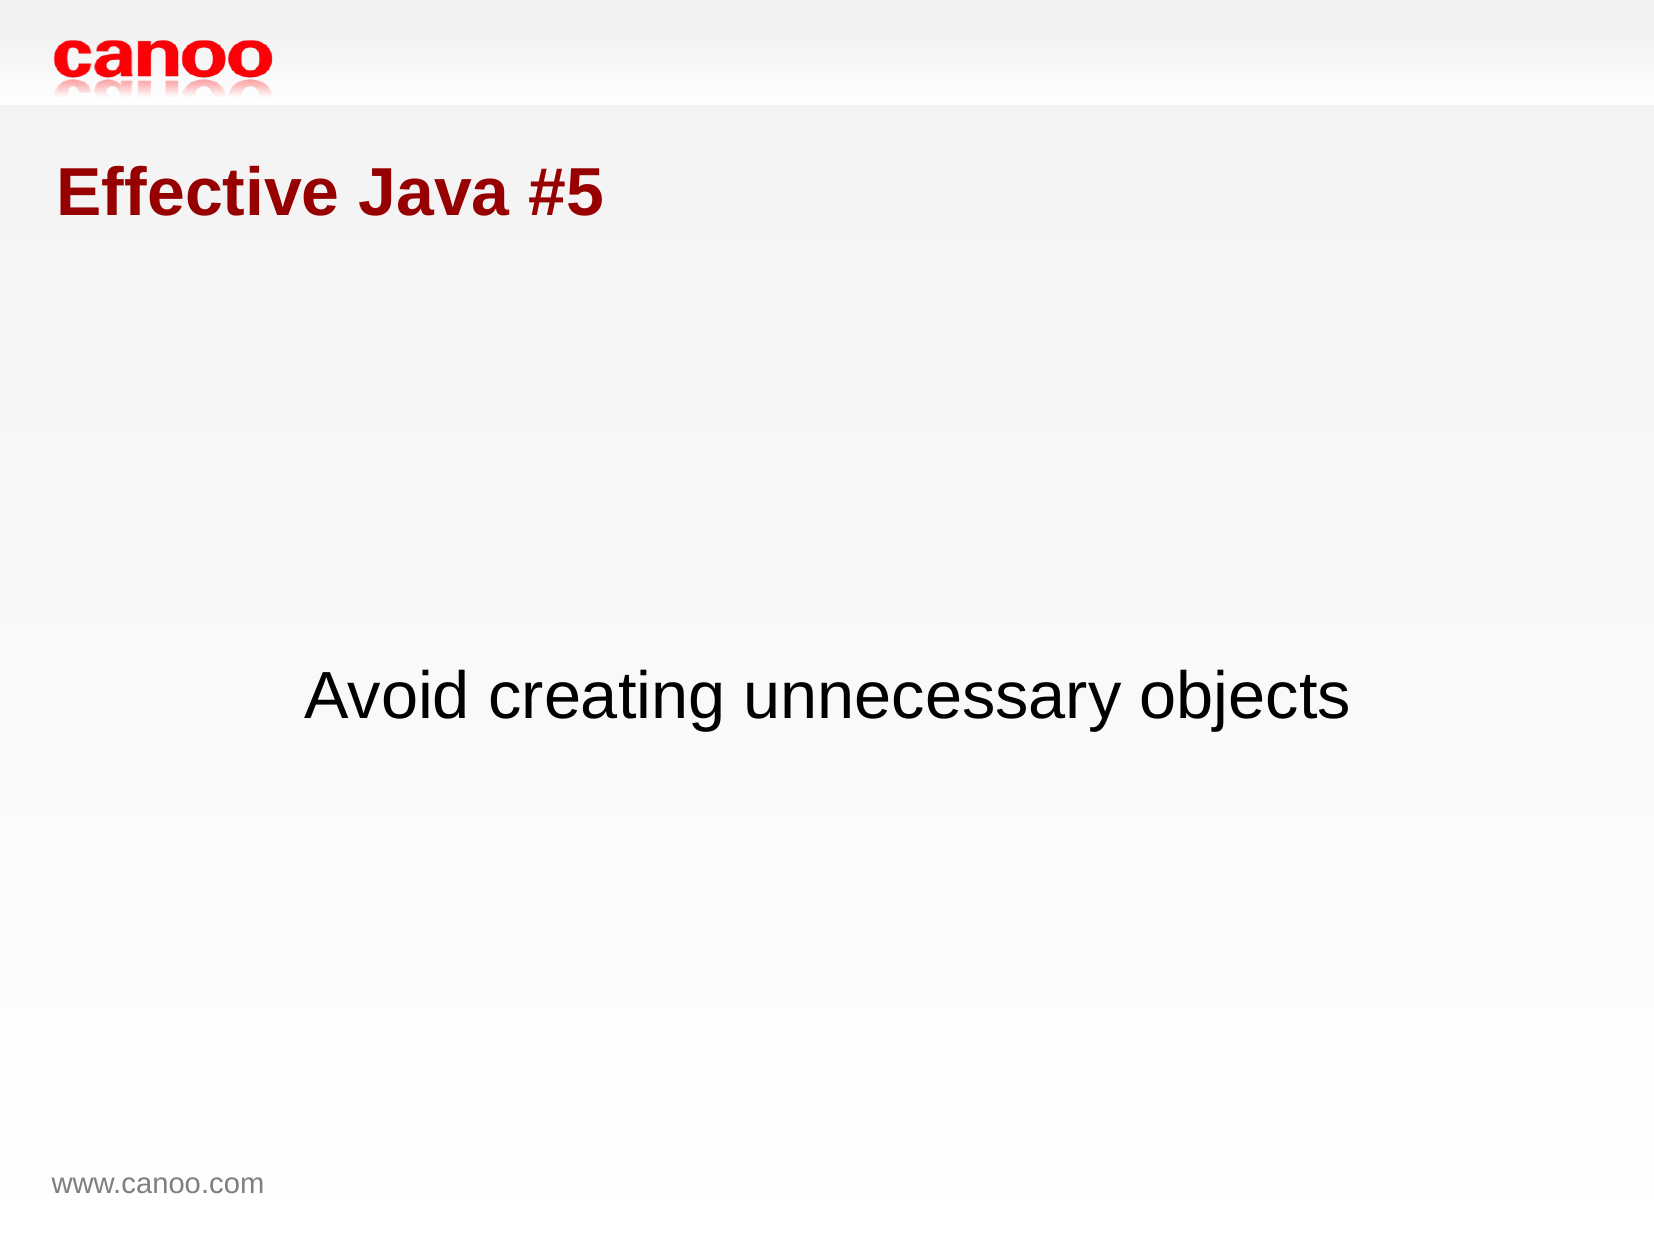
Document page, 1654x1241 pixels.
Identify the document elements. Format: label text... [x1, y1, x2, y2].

title Effective Java #5 [48, 138, 1609, 237]
subtitle Avoid creating unnecessary objects [48, 282, 1609, 1102]
picture [51, 37, 273, 119]
